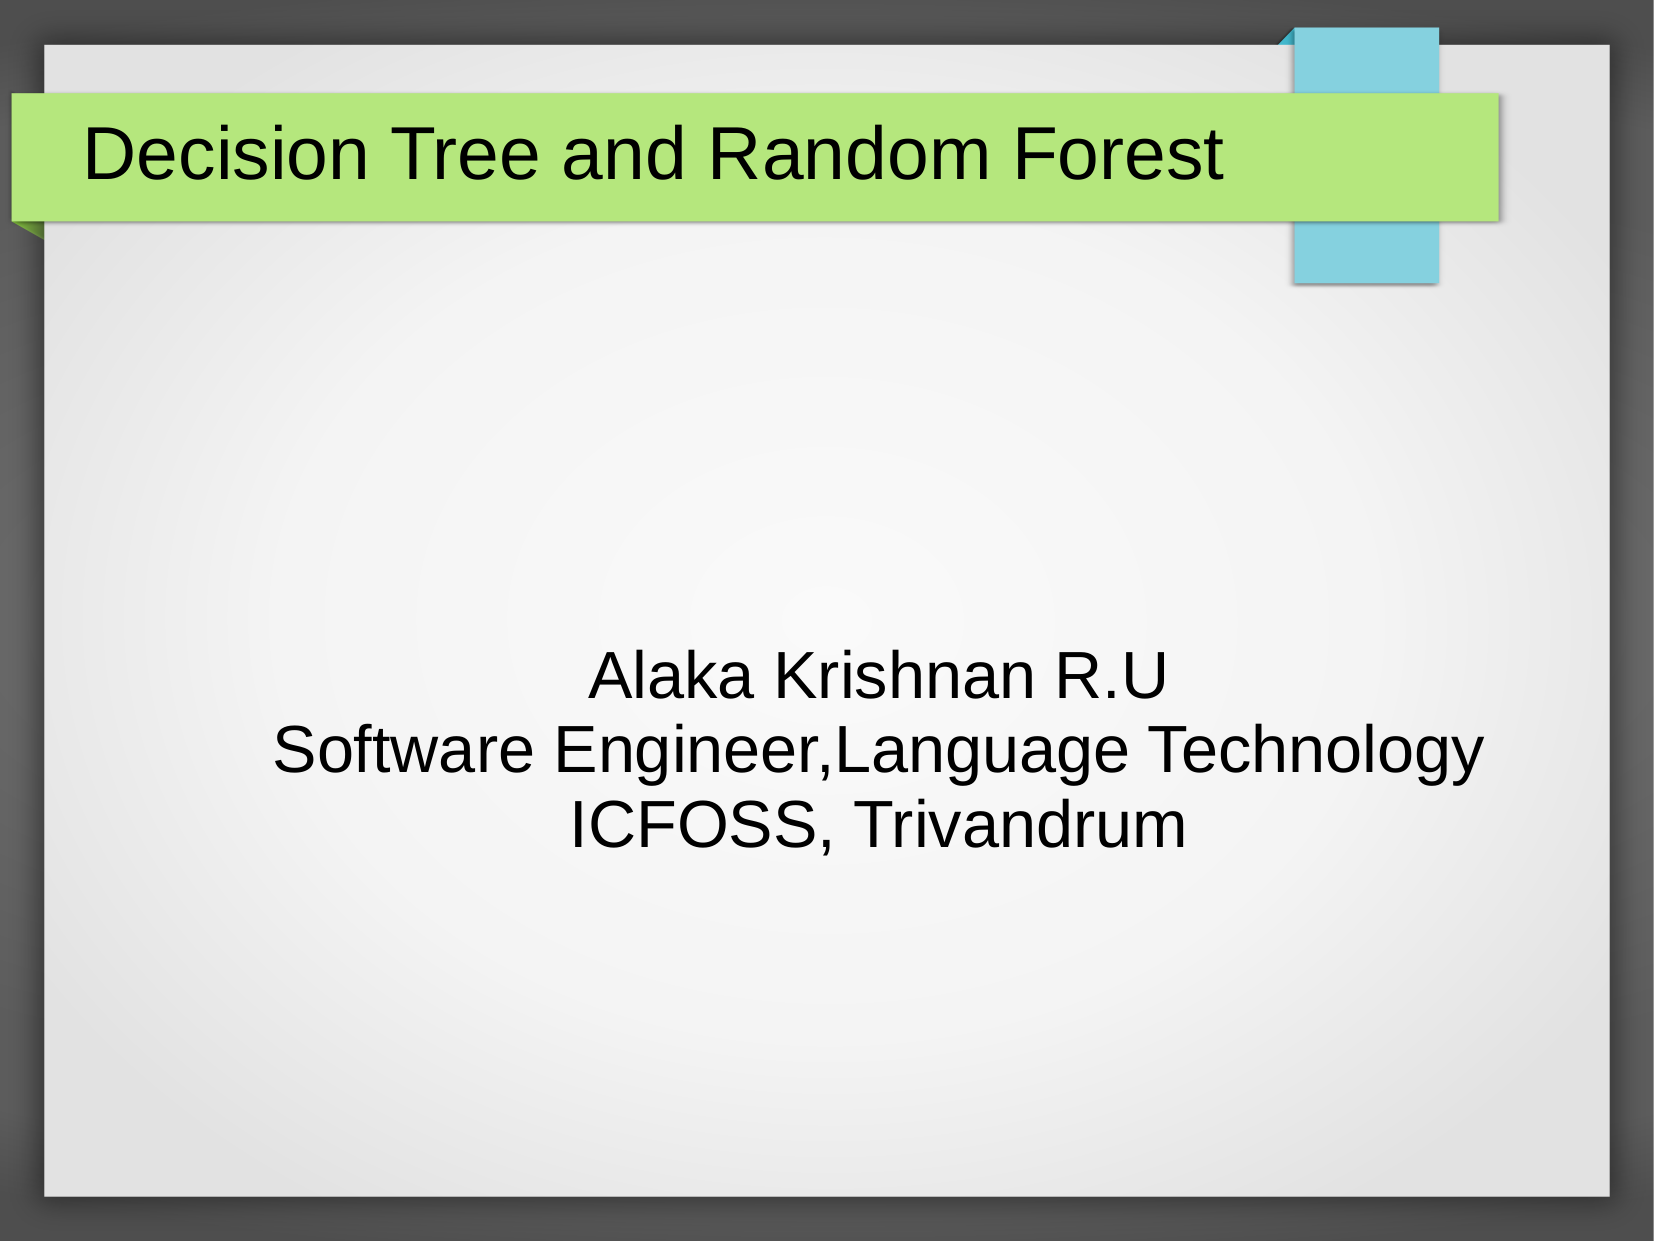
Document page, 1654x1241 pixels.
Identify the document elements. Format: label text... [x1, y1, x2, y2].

picture [0, 0, 1654, 1241]
title Decision Tree and Random Forest [82, 94, 1264, 213]
subtitle Alaka Krishnan R.U Software Engineer,Language Technology ICFOSS, Trivandrum [209, 543, 1550, 957]
